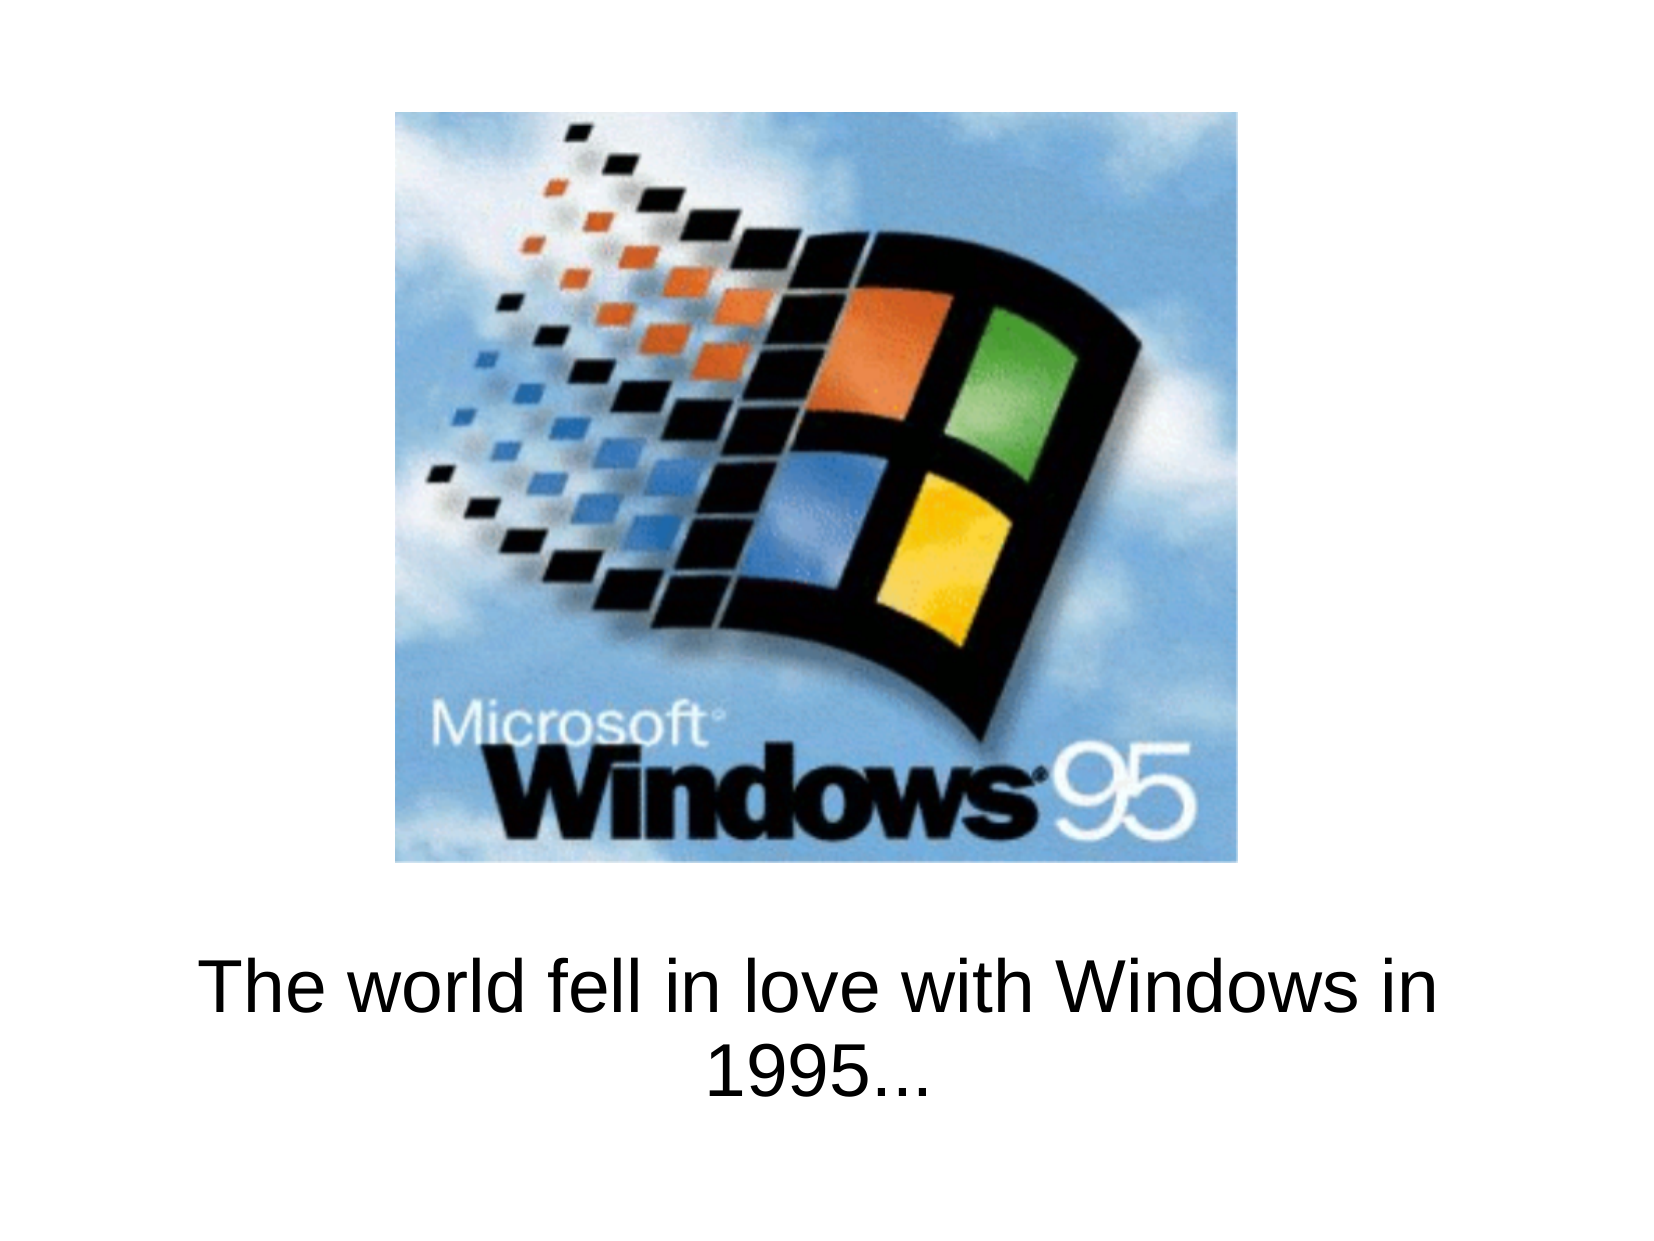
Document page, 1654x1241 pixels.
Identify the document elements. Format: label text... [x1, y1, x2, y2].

picture [395, 112, 1238, 863]
title The world fell in love with Windows in 1995... [75, 932, 1564, 1126]
